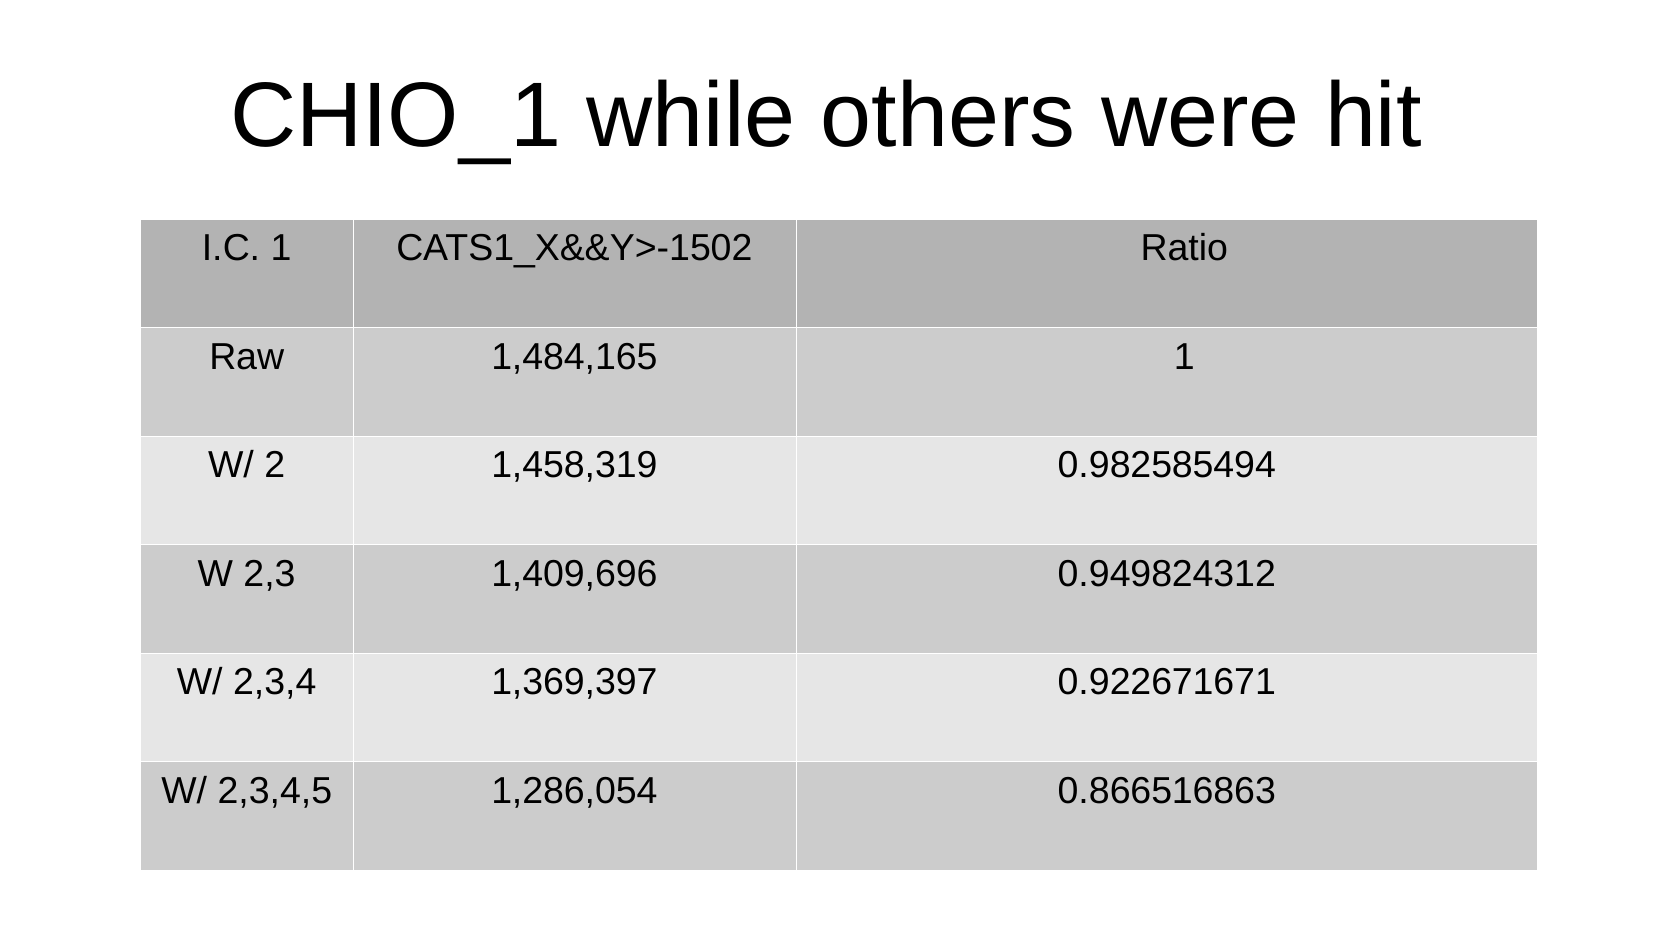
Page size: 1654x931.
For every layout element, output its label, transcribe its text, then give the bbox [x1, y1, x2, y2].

table_cell Raw [141, 328, 353, 436]
table_cell 1 [797, 328, 1537, 436]
title CHIO_1 while others were hit [82, 37, 1571, 193]
table_cell W/ 2,3,4 [141, 654, 353, 761]
table_cell 1,409,696 [354, 545, 796, 653]
table_cell W/ 2,3,4,5 [141, 762, 353, 870]
table_cell 1,458,319 [354, 437, 796, 544]
table_cell 0.922671671 [797, 654, 1537, 761]
table_cell 1,484,165 [354, 328, 796, 436]
table_cell 0.982585494 [797, 437, 1537, 544]
table_header CATS1_X&&Y>-1502 [354, 220, 796, 327]
table_header I.C. 1 [141, 220, 353, 327]
table_cell W/ 2 [141, 437, 353, 544]
table_cell 0.949824312 [797, 545, 1537, 653]
table_cell 0.866516863 [797, 762, 1537, 870]
table_cell 1,369,397 [354, 654, 796, 761]
table_header Ratio [797, 220, 1537, 327]
table_cell W 2,3 [141, 545, 353, 653]
table_cell 1,286,054 [354, 762, 796, 870]
